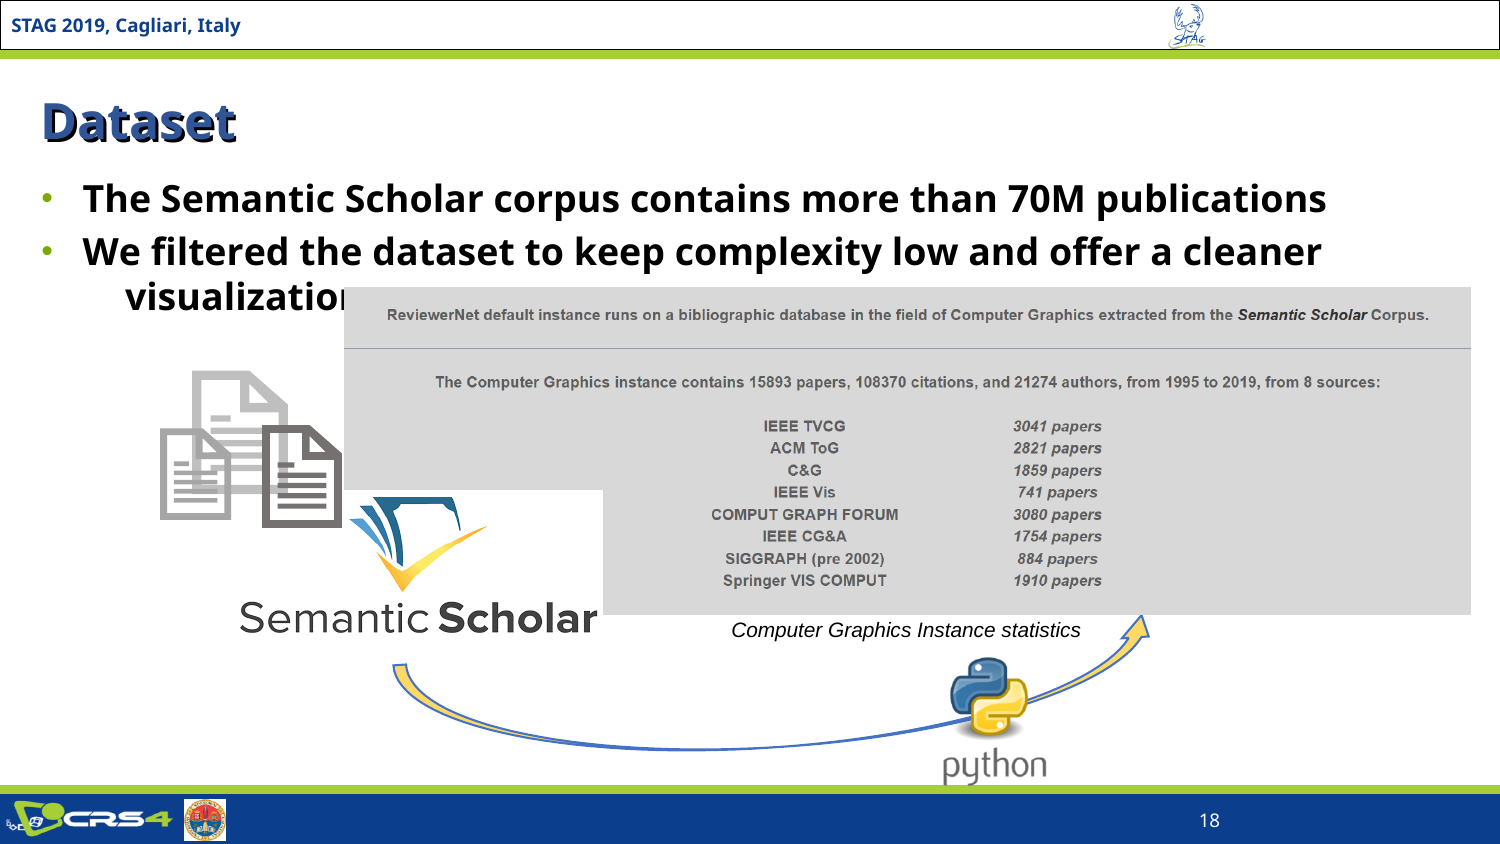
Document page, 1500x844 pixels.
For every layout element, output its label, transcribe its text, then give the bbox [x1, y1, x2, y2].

picture [140, 287, 1471, 650]
text_box Computer Graphics Instance statistics [603, 615, 1288, 636]
list The Semantic Scholar corpus contains more than 70M publications We filtered the dataset to keep complexity low and offer a cleaner visualization. [29, 181, 1471, 772]
picture [933, 655, 1055, 790]
text_box [1187, 802, 1500, 831]
title Dataset [29, 58, 1471, 181]
